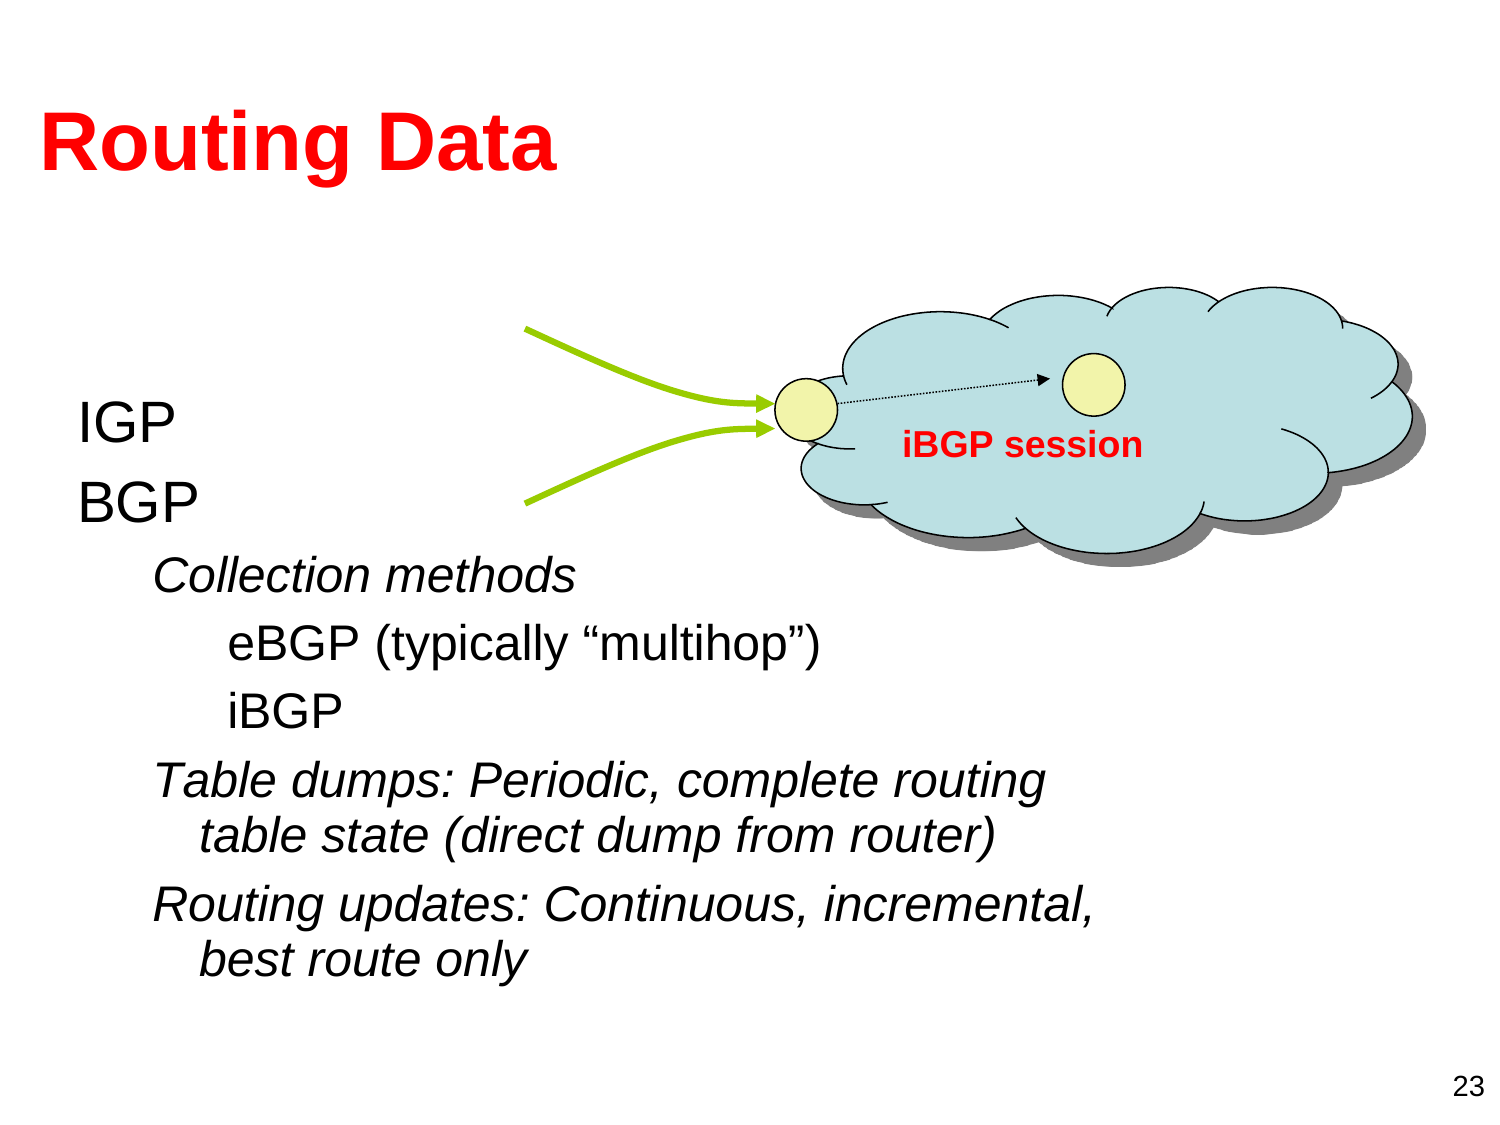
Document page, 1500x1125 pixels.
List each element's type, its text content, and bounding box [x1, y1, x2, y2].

text_box [774, 287, 1413, 554]
title Routing Data [24, 47, 1463, 236]
text_box iBGP session [887, 416, 1176, 474]
list IGP BGP Collection methods eBGP (typically “multihop”) iBGP Table dumps: Periodic, complete routing table state (direct dump from router) Routing updates: Continuous, incremental, best route only [62, 382, 1126, 1125]
